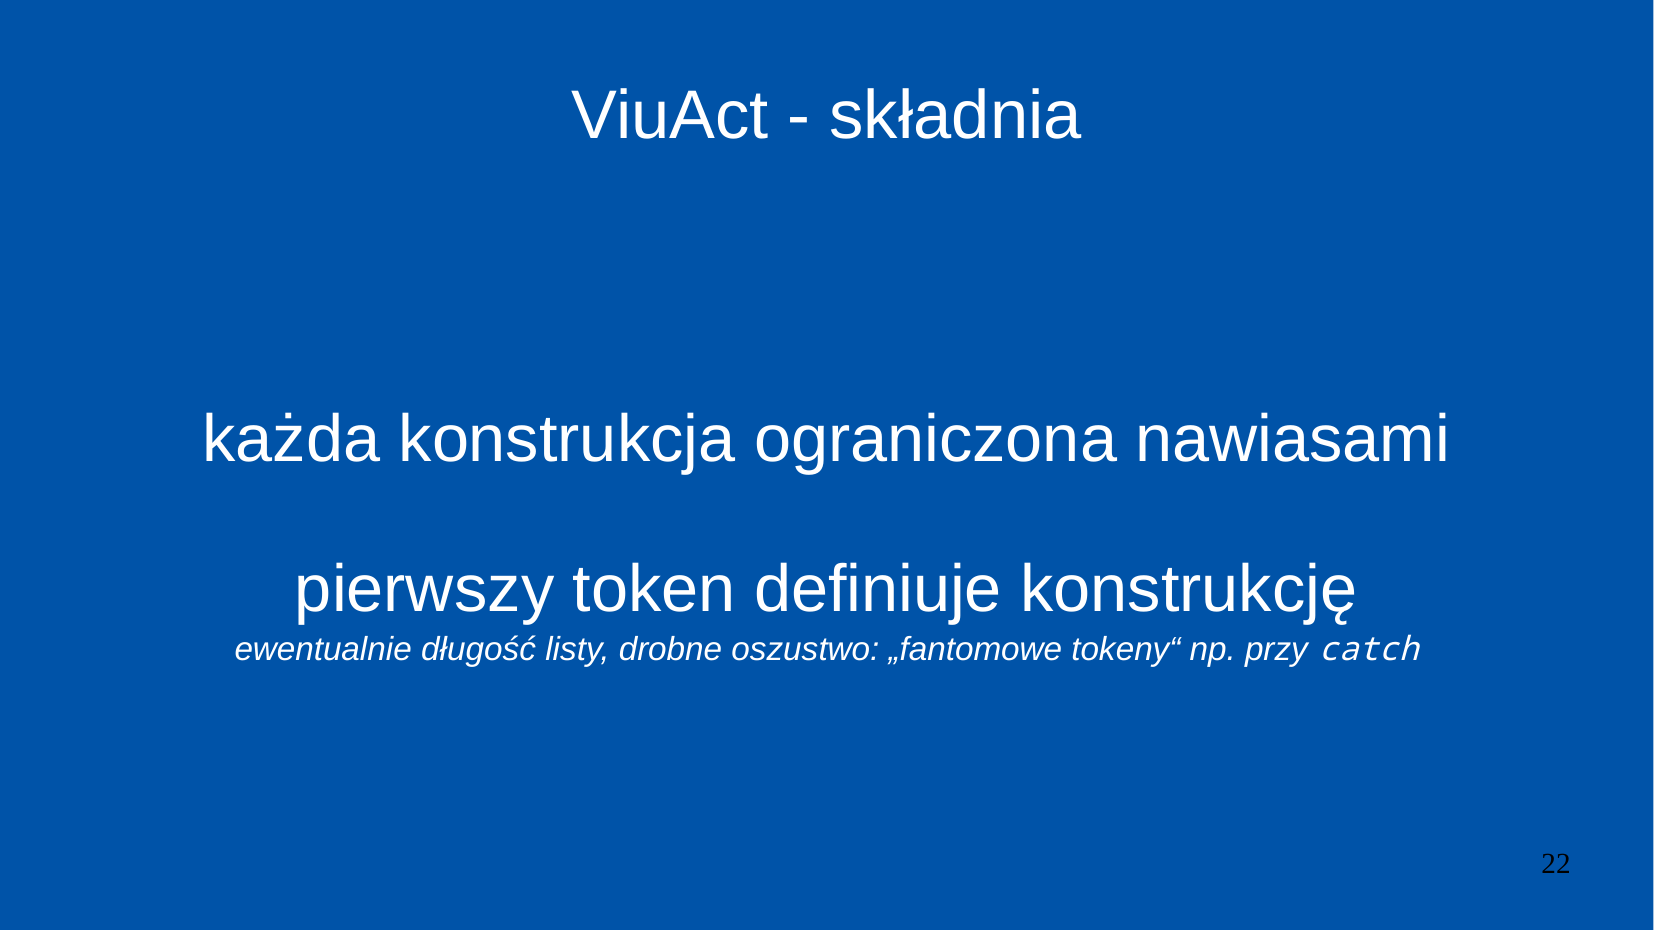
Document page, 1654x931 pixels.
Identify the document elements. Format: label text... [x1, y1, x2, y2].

subtitle każda konstrukcja ograniczona nawiasami pierwszy token definiuje konstrukcję ewentualnie długość listy, drobne oszustwo: „fantomowe tokeny“ np. przy catch [188, 224, 1465, 848]
title ViuAct - składnia [82, 37, 1571, 193]
